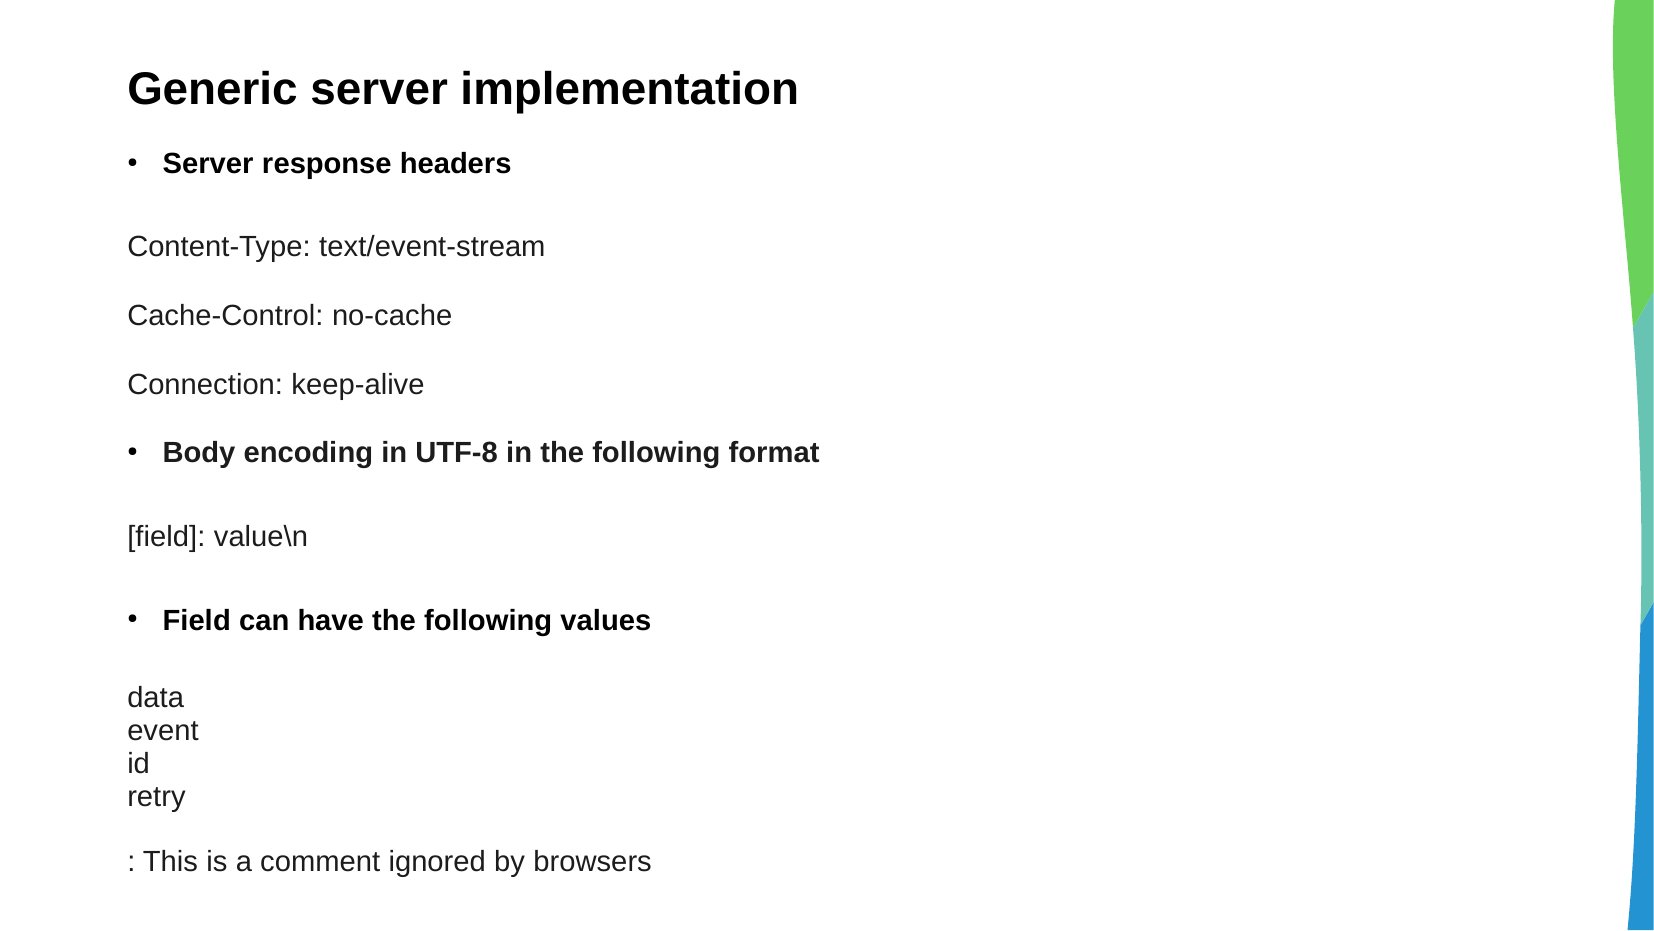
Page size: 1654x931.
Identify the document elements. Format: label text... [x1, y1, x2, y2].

text_box Connection: keep-alive [112, 360, 523, 402]
text_box Generic server implementation [112, 55, 826, 113]
text_box Server response headers [112, 139, 563, 197]
text_box Body encoding in UTF-8 in the following format [112, 428, 921, 486]
text_box data event id retry : This is a comment ignored by browsers [112, 673, 1051, 895]
text_box Field can have the following values [112, 596, 723, 653]
text_box [field]: value\n [112, 512, 374, 570]
text_box Cache-Control: no-cache [112, 291, 558, 334]
text_box Content-Type: text/event-stream [112, 222, 678, 265]
